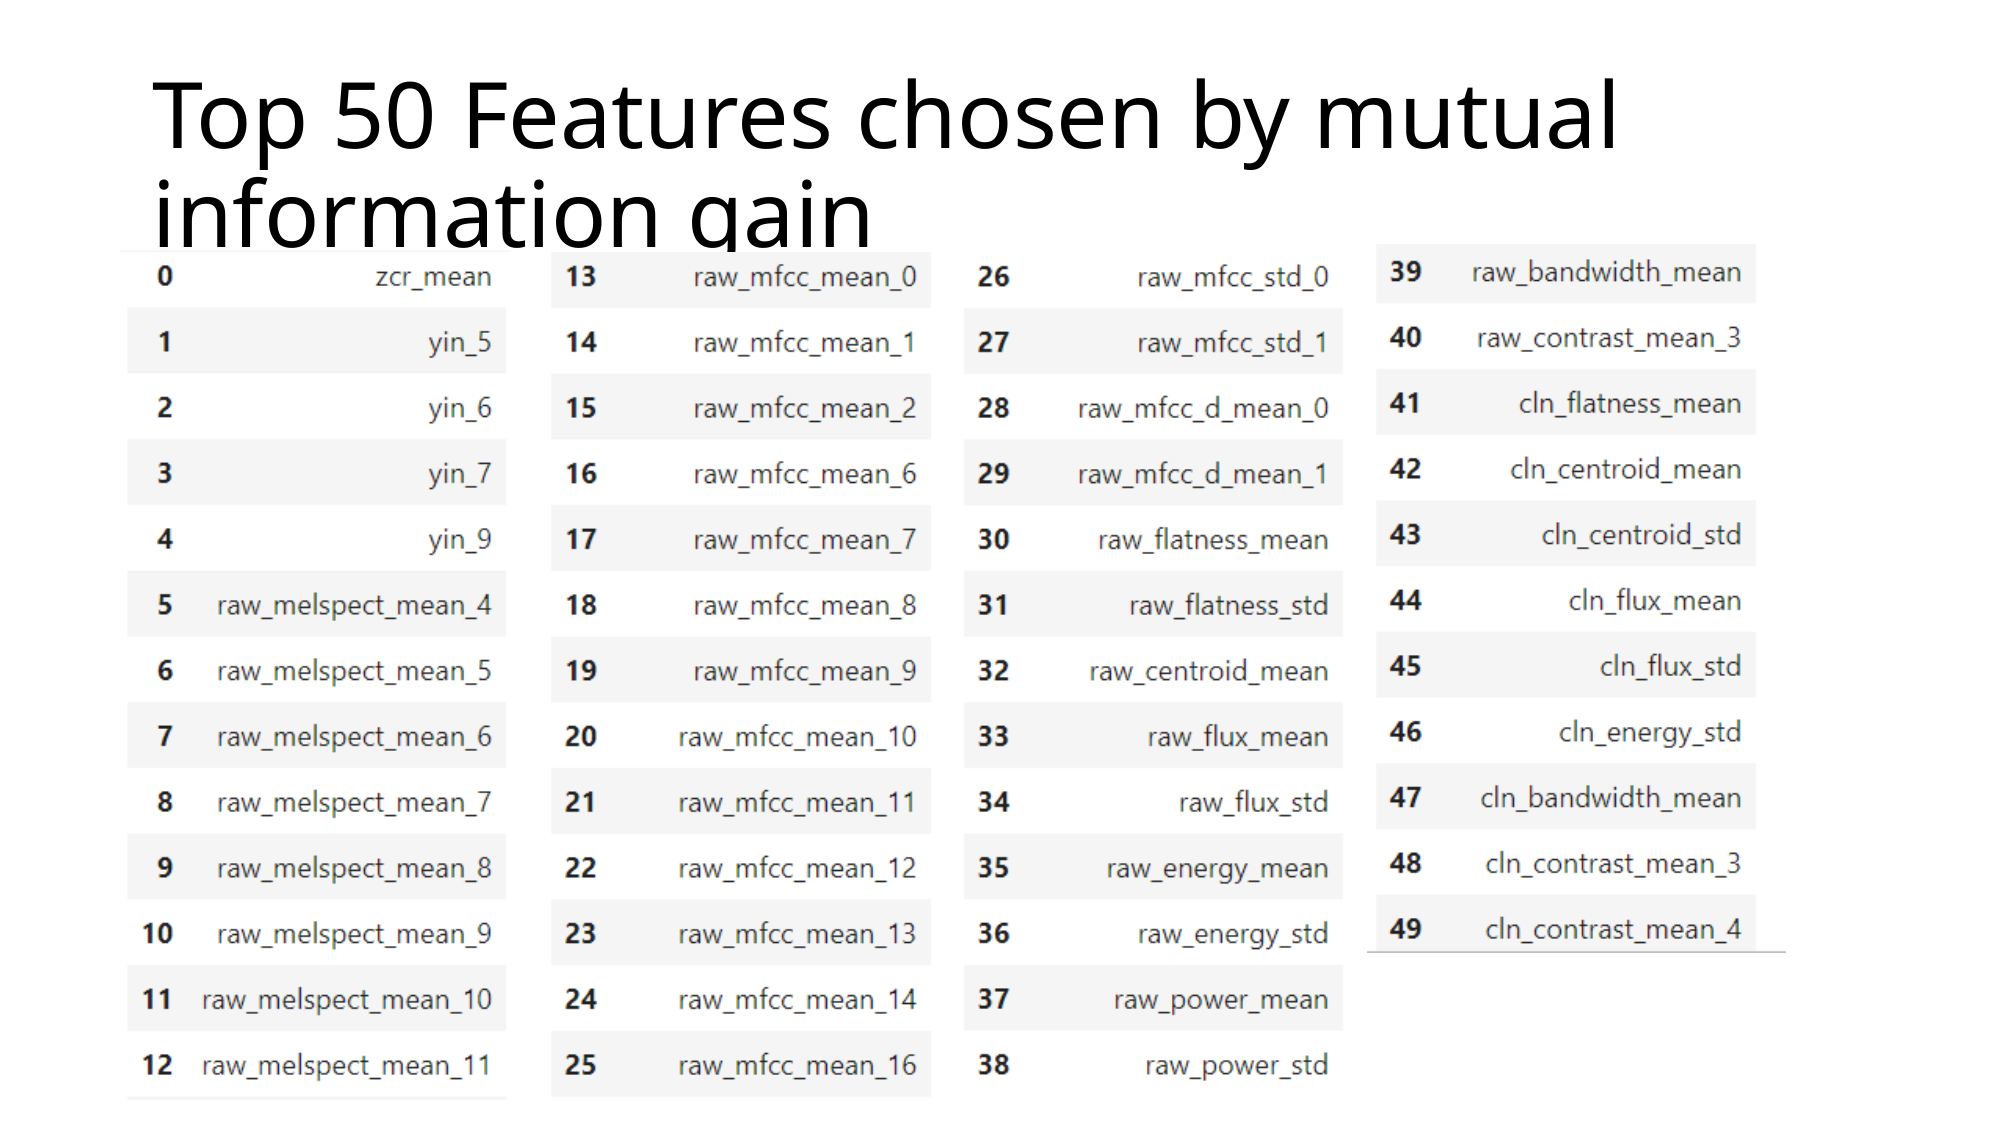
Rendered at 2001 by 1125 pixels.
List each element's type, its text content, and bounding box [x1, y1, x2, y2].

picture [1367, 244, 1786, 953]
picture [120, 250, 511, 1100]
picture [550, 252, 939, 1100]
title Top 50 Features chosen by mutual information gain [137, 59, 1863, 278]
picture [955, 246, 1351, 1095]
